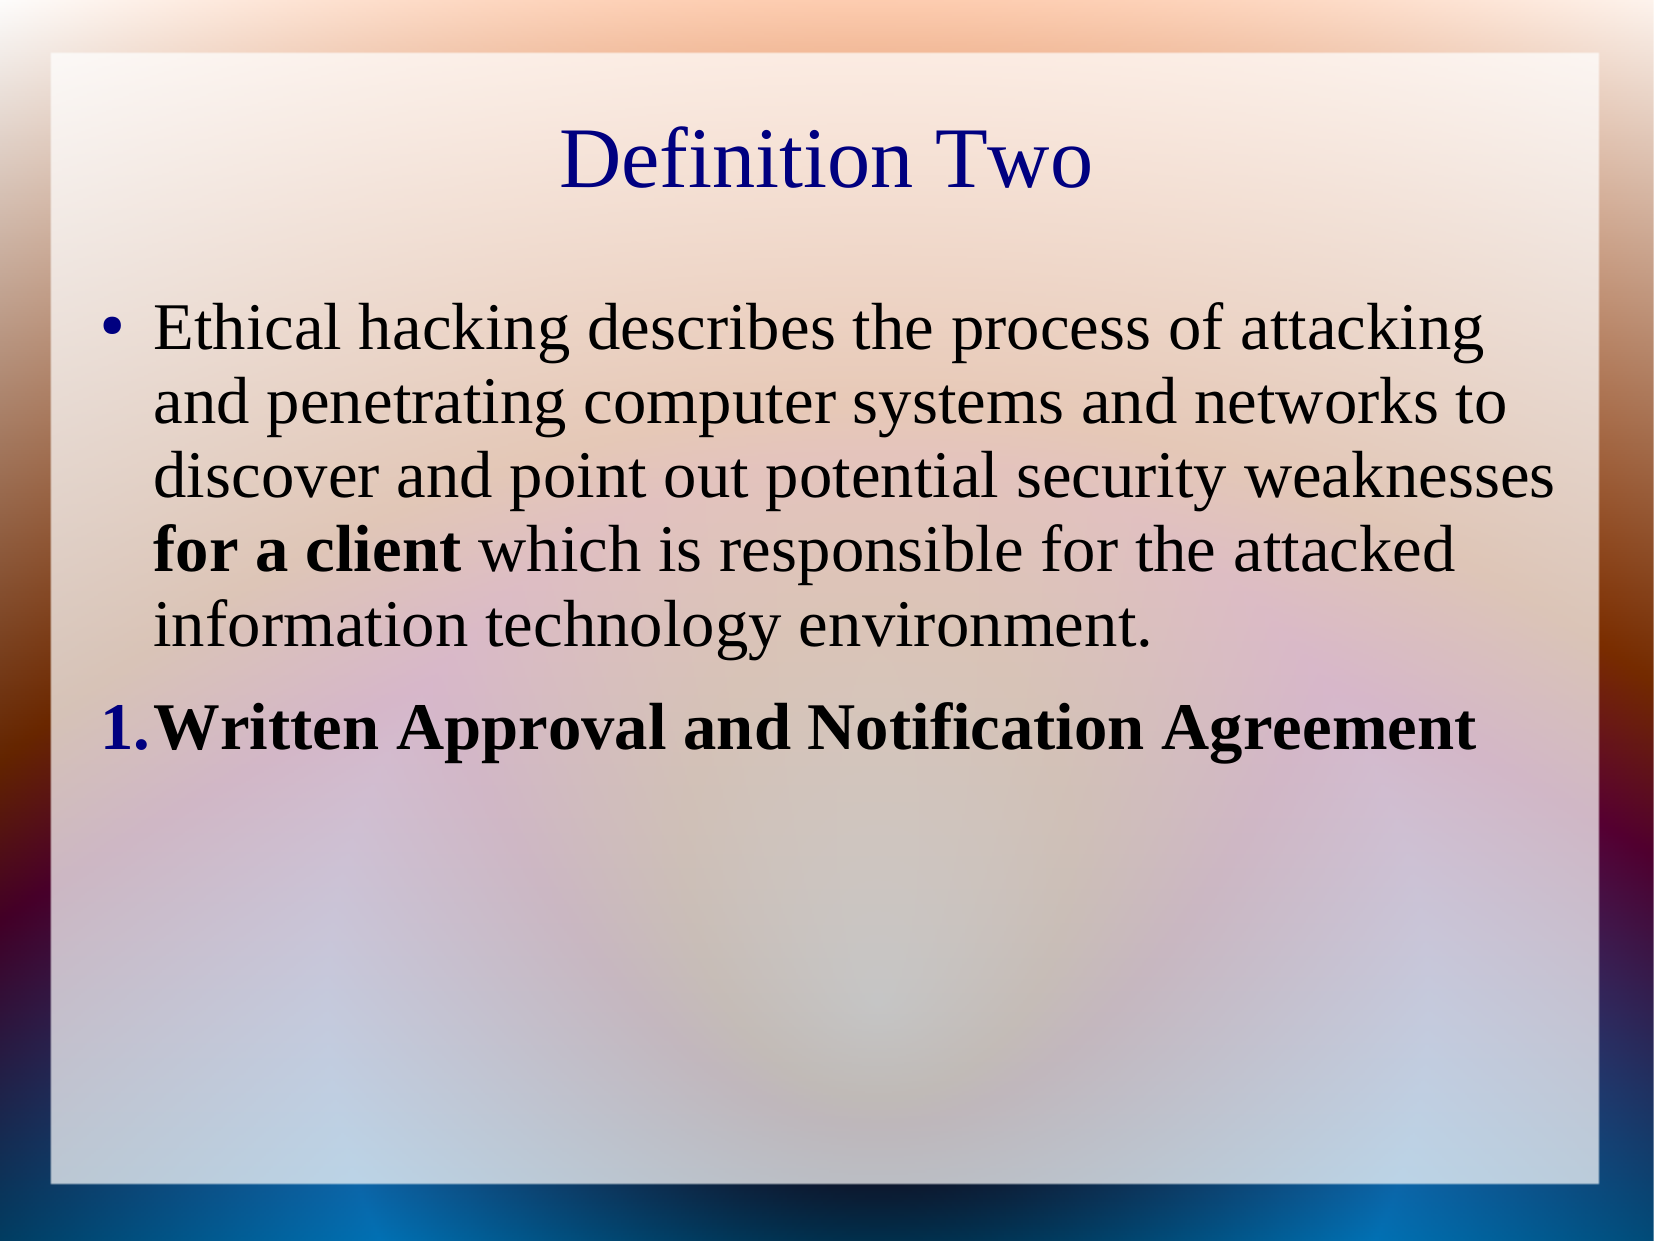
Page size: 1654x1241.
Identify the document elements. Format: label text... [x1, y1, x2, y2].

list Ethical hacking describes the process of attacking and penetrating computer systems and networks to discover and point out potential security weaknesses for a client which is responsible for the attacked information technology environment. Written Approval and Notification Agreement [82, 290, 1571, 1034]
title Definition Two [82, 55, 1571, 263]
picture [0, 0, 1654, 1241]
